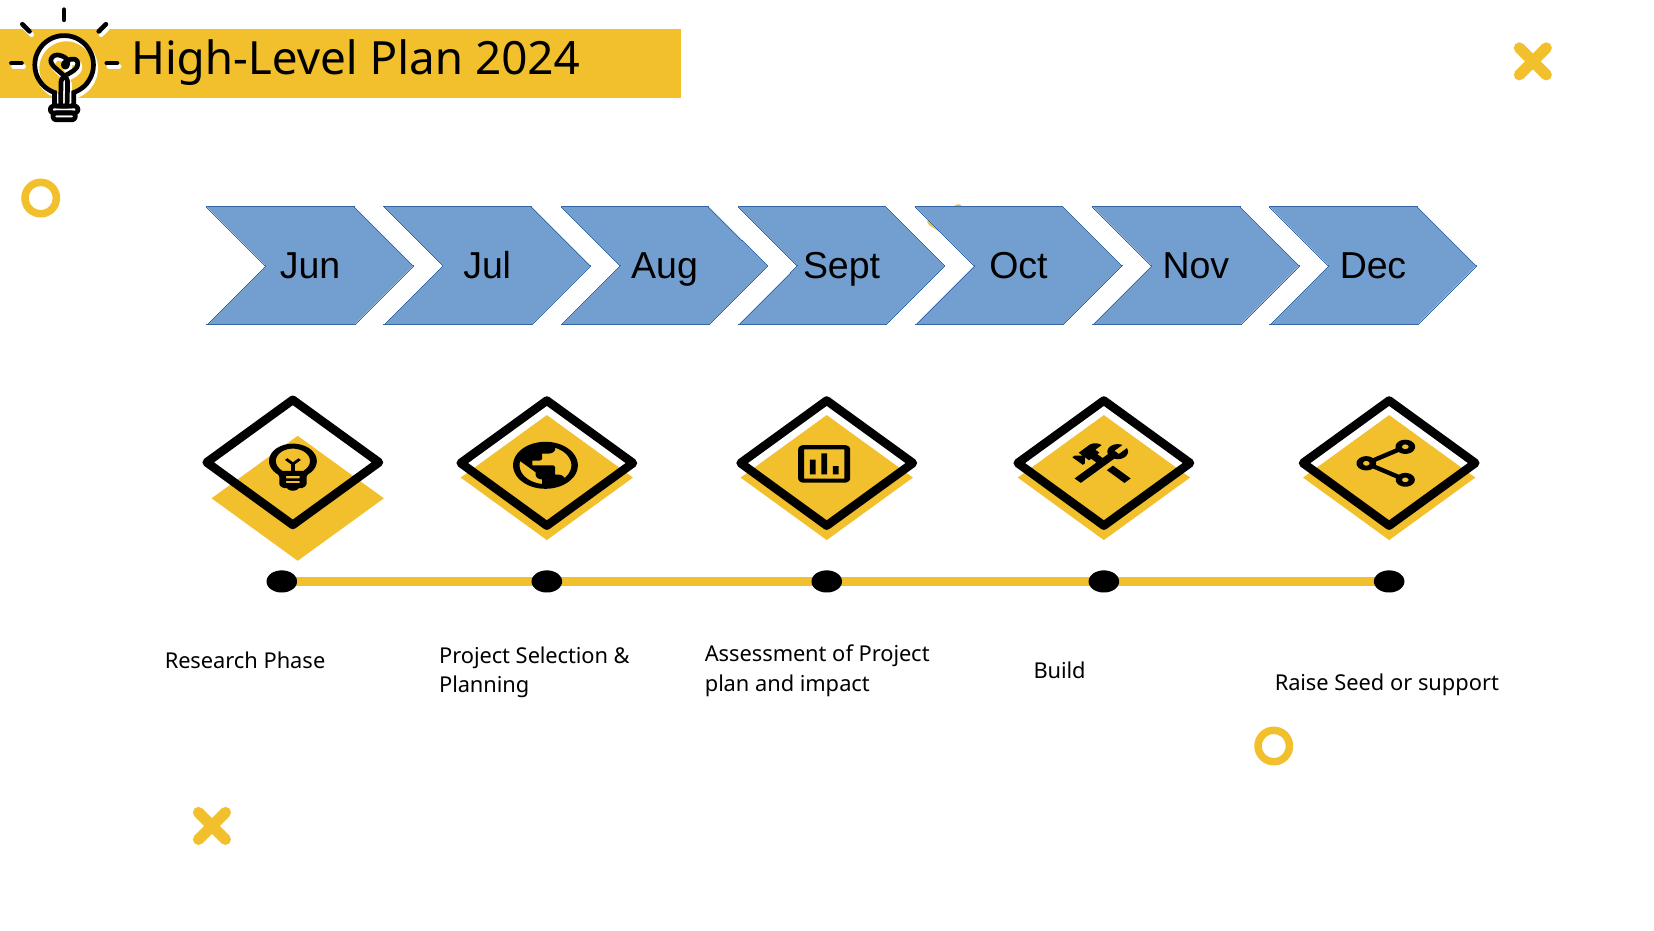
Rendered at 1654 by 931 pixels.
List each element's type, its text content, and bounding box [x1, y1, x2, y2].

text_box Jul [383, 206, 591, 325]
text_box Oct [915, 206, 1123, 325]
text_box [755, 415, 899, 519]
text_box [811, 570, 842, 593]
text_box [475, 415, 619, 519]
text_box [1017, 473, 1191, 541]
text_box [266, 570, 297, 593]
text_box Aug [561, 206, 768, 325]
text_box Assessment of Project plan and impact [704, 629, 945, 707]
text_box [460, 473, 633, 541]
text_box [531, 570, 563, 593]
text_box Sept [738, 206, 945, 325]
text_box [1032, 415, 1176, 519]
text_box [740, 473, 913, 541]
text_box Nov [1092, 206, 1300, 325]
text_box [1088, 570, 1120, 593]
title High-Level Plan 2024 [131, 3, 680, 110]
text_box [211, 481, 384, 561]
text_box Research Phase [164, 599, 405, 722]
text_box [238, 435, 352, 518]
text_box [1317, 415, 1461, 519]
text_box Dec [1269, 206, 1477, 325]
text_box Jun [206, 206, 414, 325]
text_box Build [1033, 620, 1241, 721]
text_box [1373, 570, 1405, 593]
text_box [1303, 473, 1476, 541]
text_box Project Selection & Planning [439, 635, 680, 704]
text_box Raise Seed or support [1274, 596, 1515, 768]
